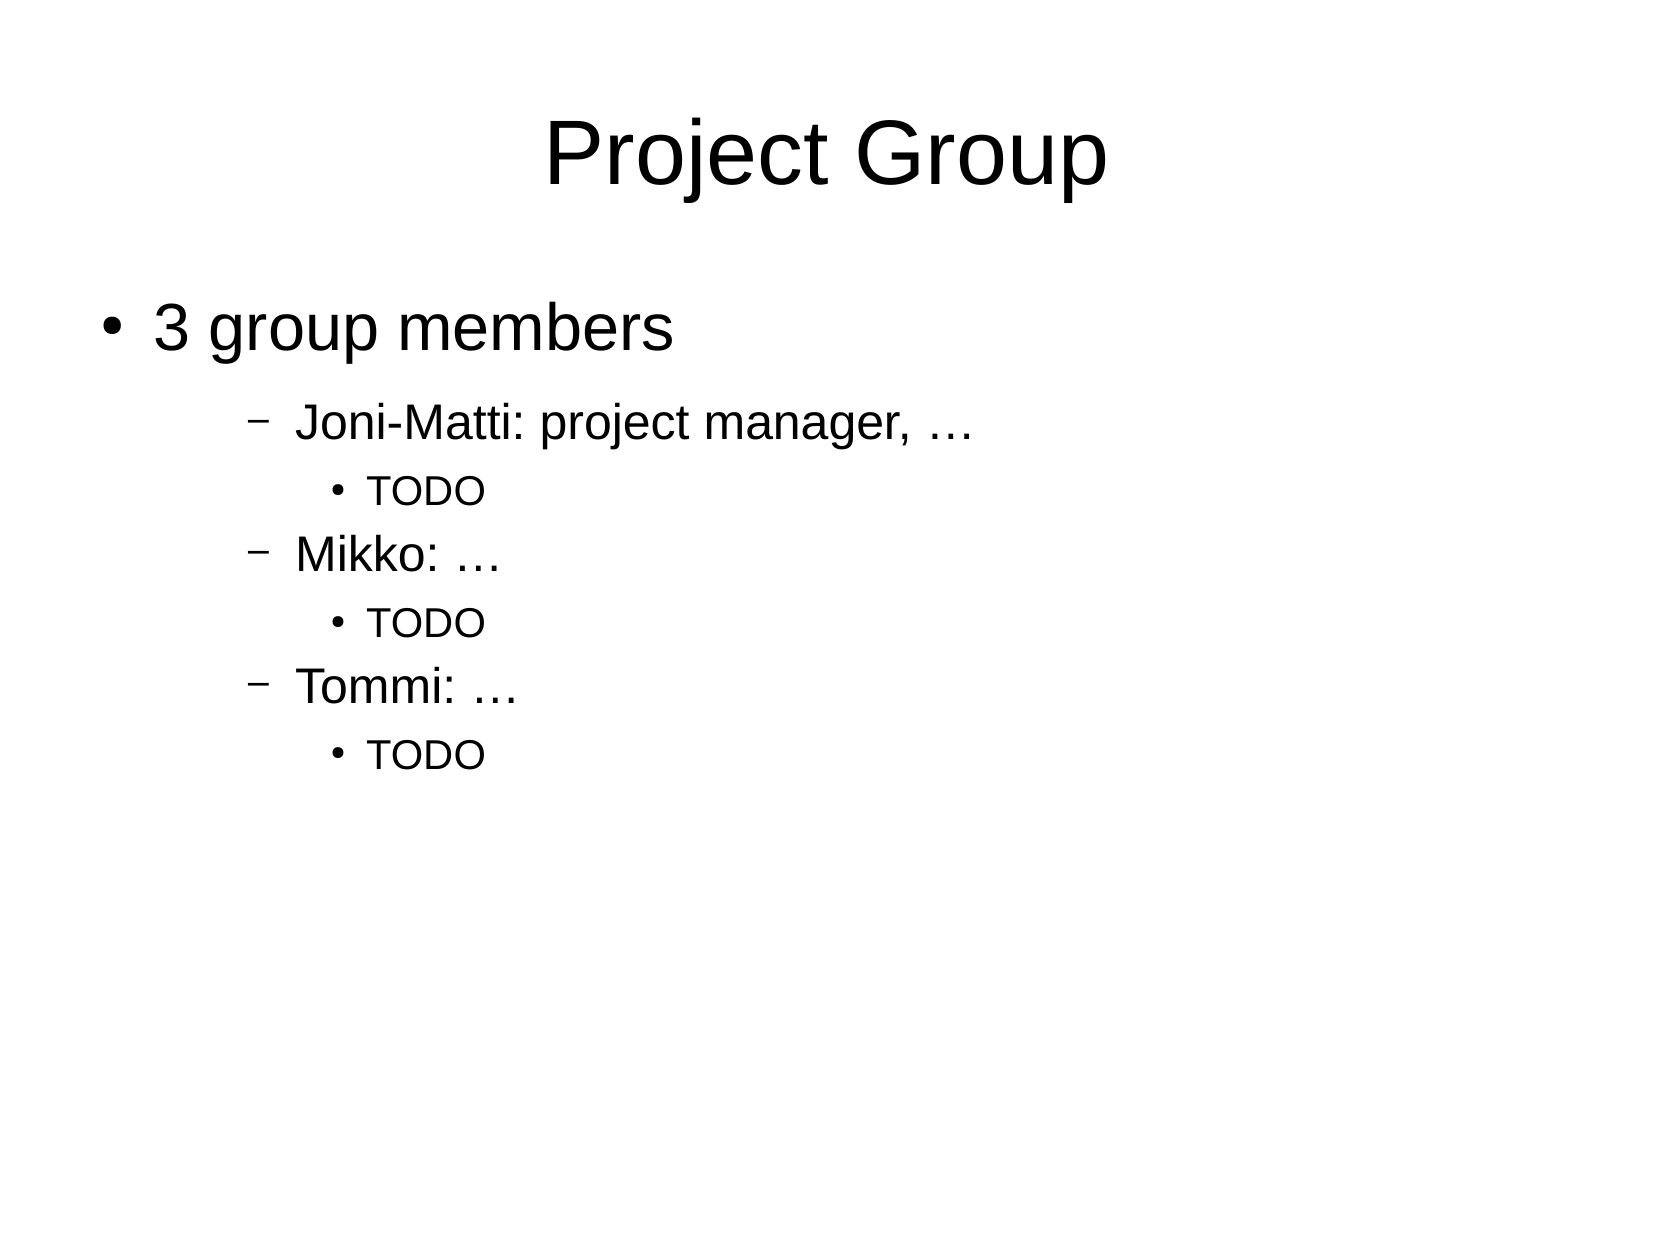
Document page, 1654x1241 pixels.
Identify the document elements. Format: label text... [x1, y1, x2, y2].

title Project Group [82, 49, 1571, 257]
list 3 group members Joni-Matti: project manager, … TODO Mikko: … TODO Tommi: … TODO [82, 290, 1571, 1109]
